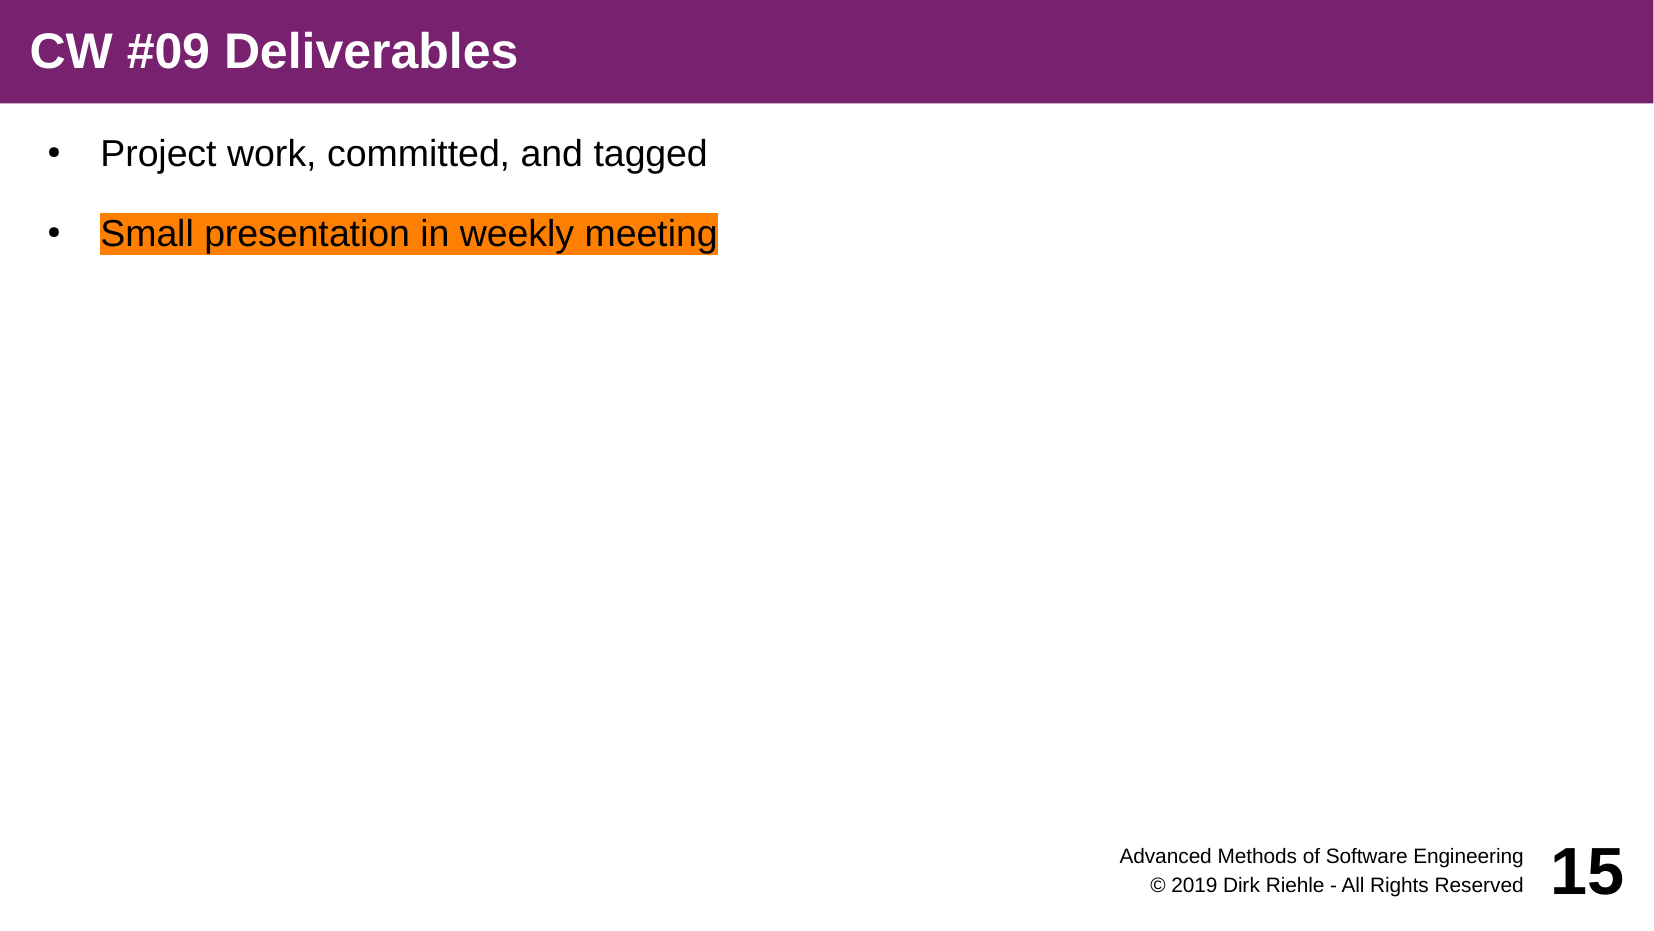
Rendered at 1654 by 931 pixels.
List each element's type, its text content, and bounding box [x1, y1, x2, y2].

list Project work, committed, and tagged Small presentation in weekly meeting [29, 132, 1625, 798]
title CW #09 Deliverables [0, 0, 1654, 104]
